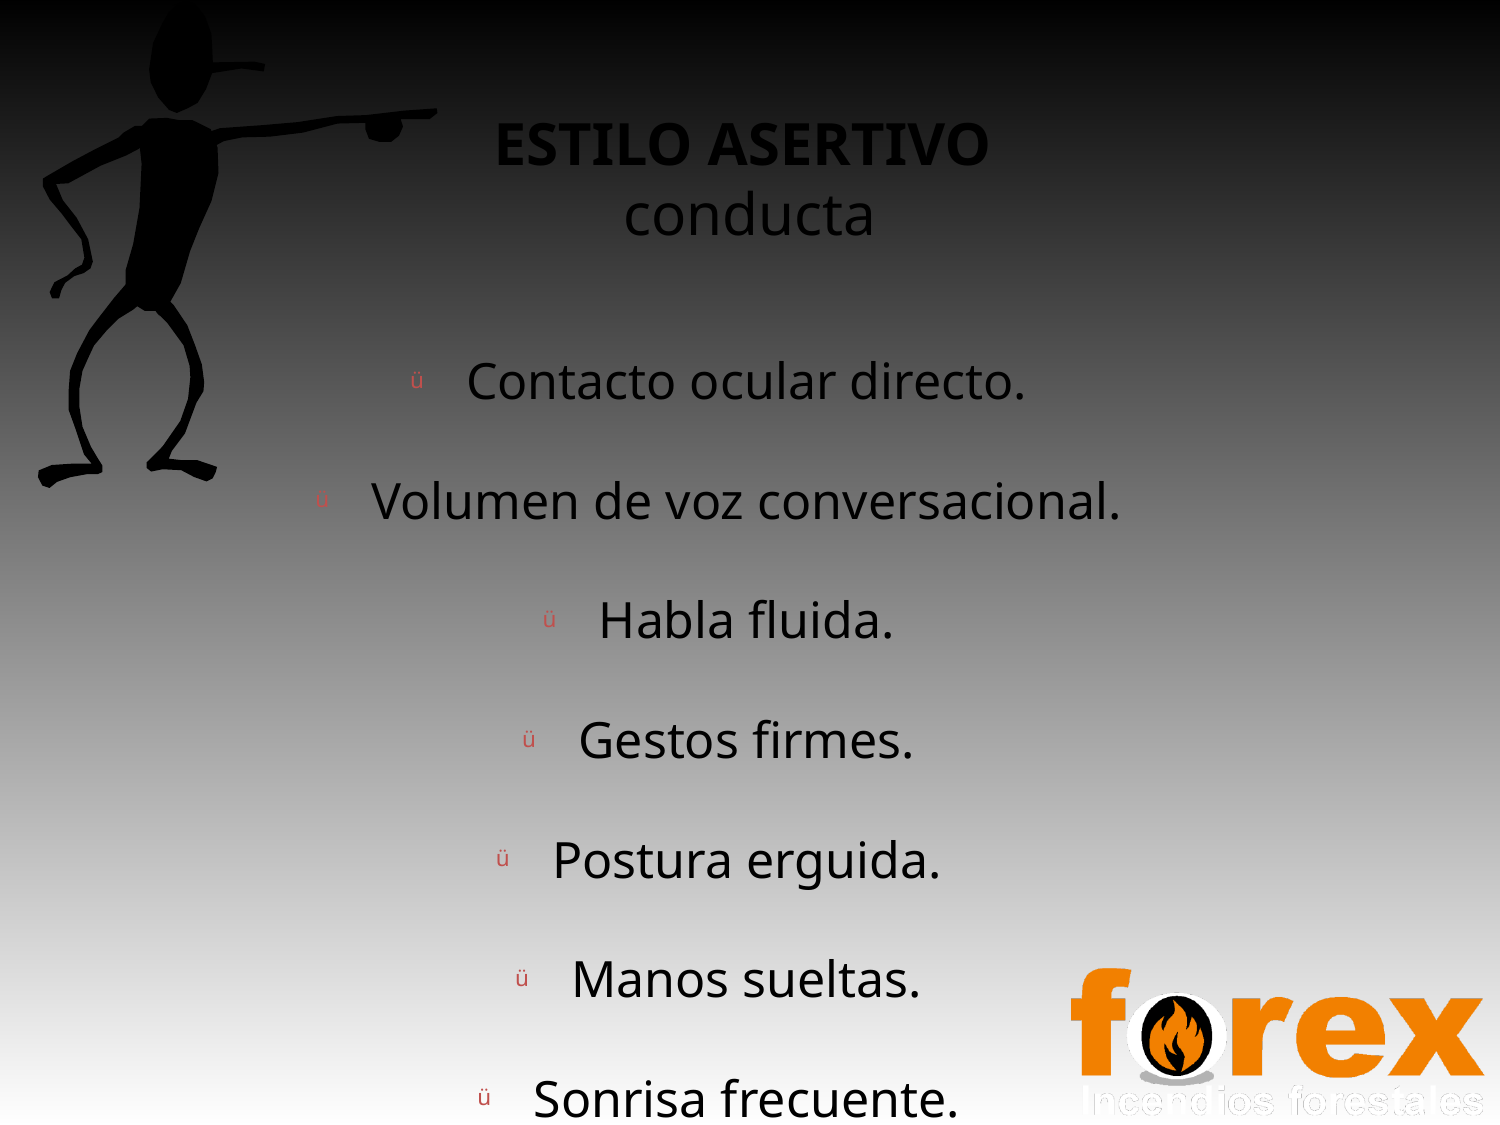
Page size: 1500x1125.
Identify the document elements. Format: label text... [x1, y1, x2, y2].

picture [1054, 927, 1500, 1125]
chart [37, 0, 438, 488]
list Contacto ocular directo. Volumen de voz conversacional. Habla fluida. Gestos firmes. Postura erguida. Manos sueltas. Sonrisa frecuente. [225, 312, 1213, 988]
title ESTILO ASERTIVO conducta [438, 99, 1388, 288]
